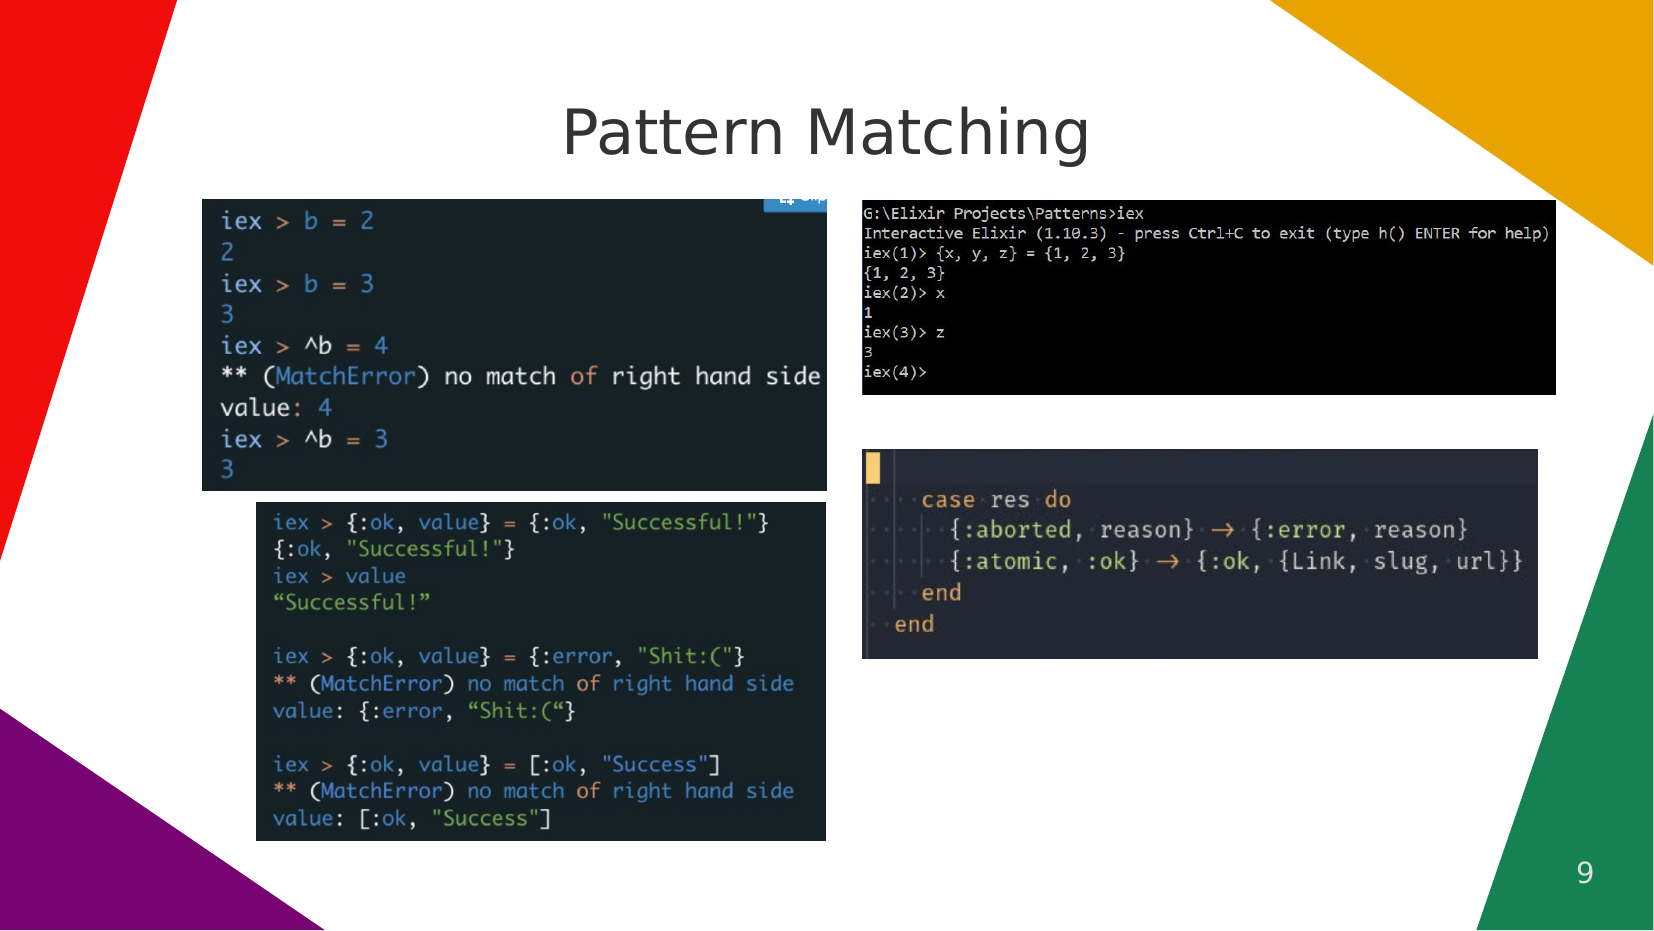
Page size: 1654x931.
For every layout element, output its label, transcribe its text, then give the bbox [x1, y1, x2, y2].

picture [862, 200, 1556, 395]
picture [256, 502, 826, 841]
picture [202, 199, 827, 491]
title Pattern Matching [118, 59, 1536, 207]
picture [862, 449, 1538, 659]
